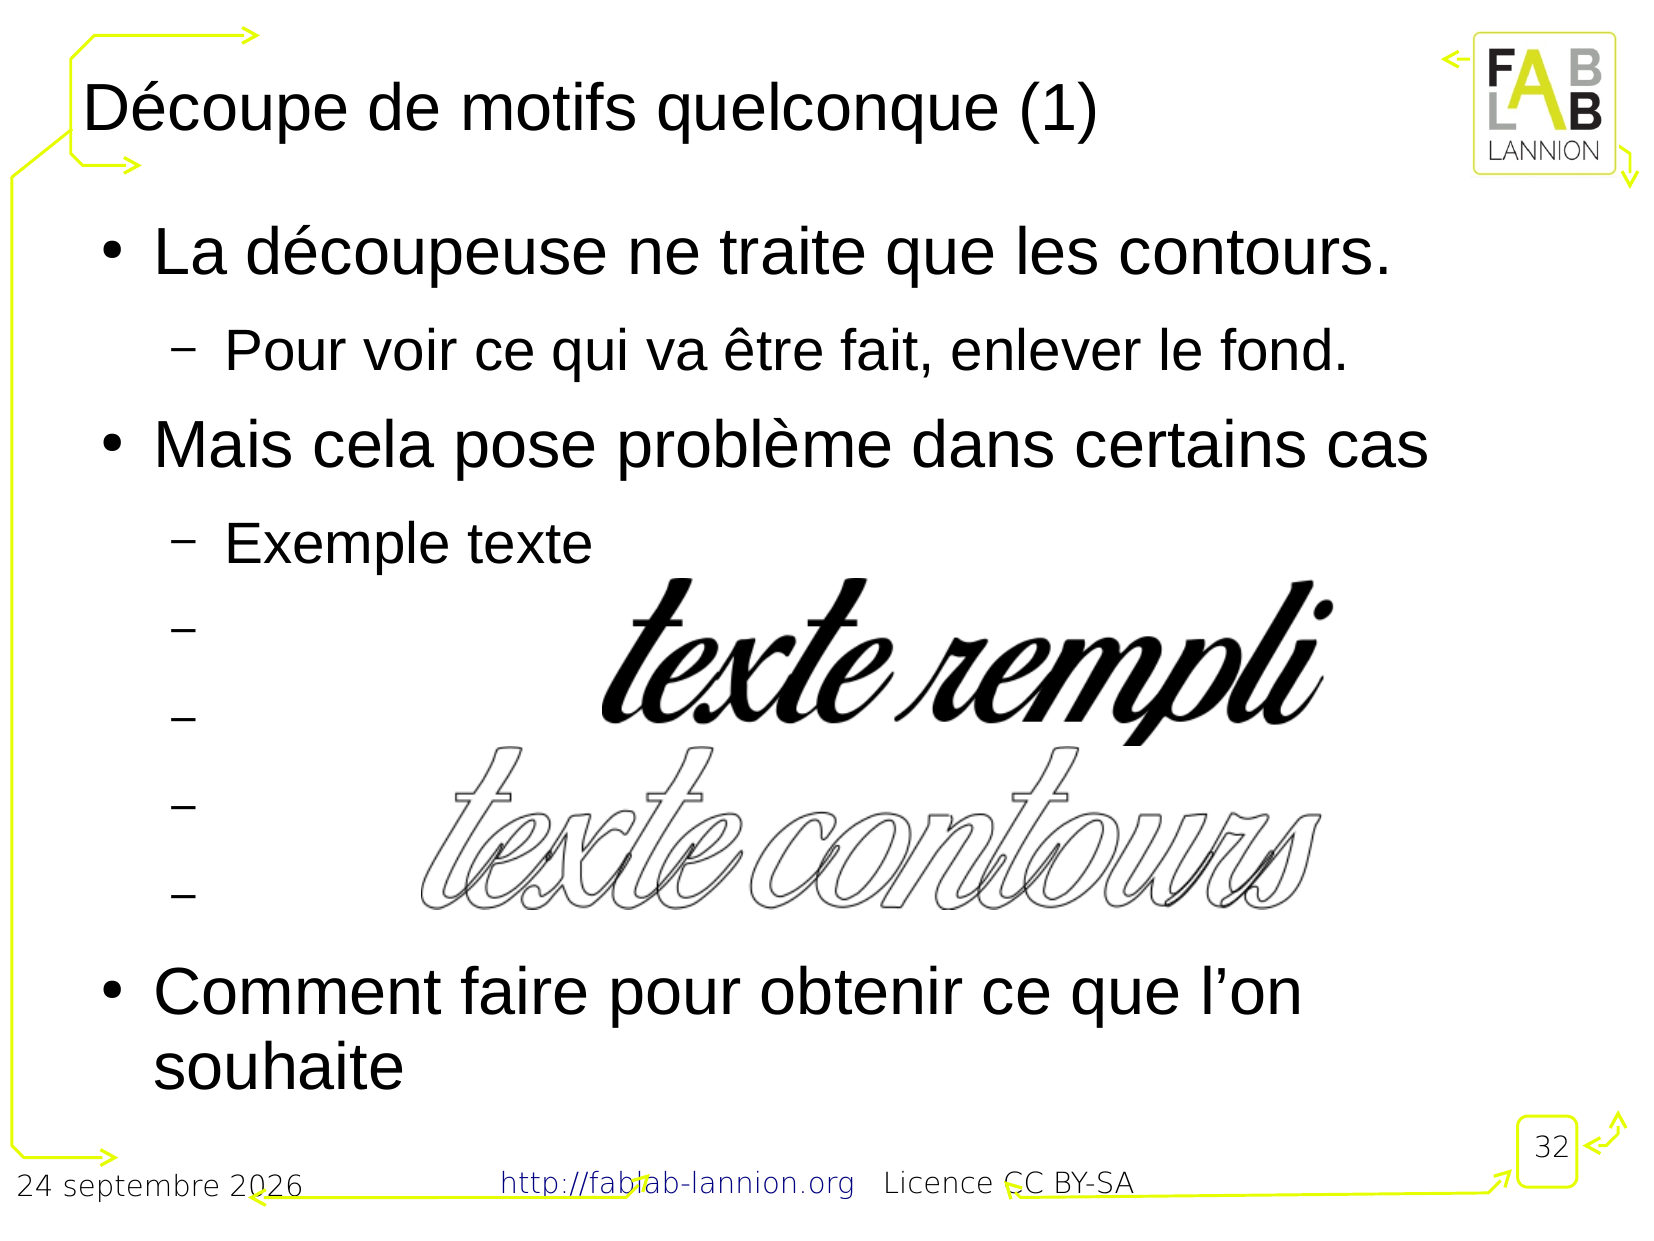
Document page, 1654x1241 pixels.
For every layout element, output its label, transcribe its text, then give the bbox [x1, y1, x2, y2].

picture [421, 578, 1335, 910]
title Découpe de motifs quelconque (1) [82, 49, 1441, 166]
picture [1470, 29, 1619, 178]
list La découpeuse ne traite que les contours. Pour voir ce qui va être fait, enlever le fond. Mais cela pose problème dans certains cas Exemple texte Comment faire pour obtenir ce que l’on souhaite [82, 213, 1571, 1075]
